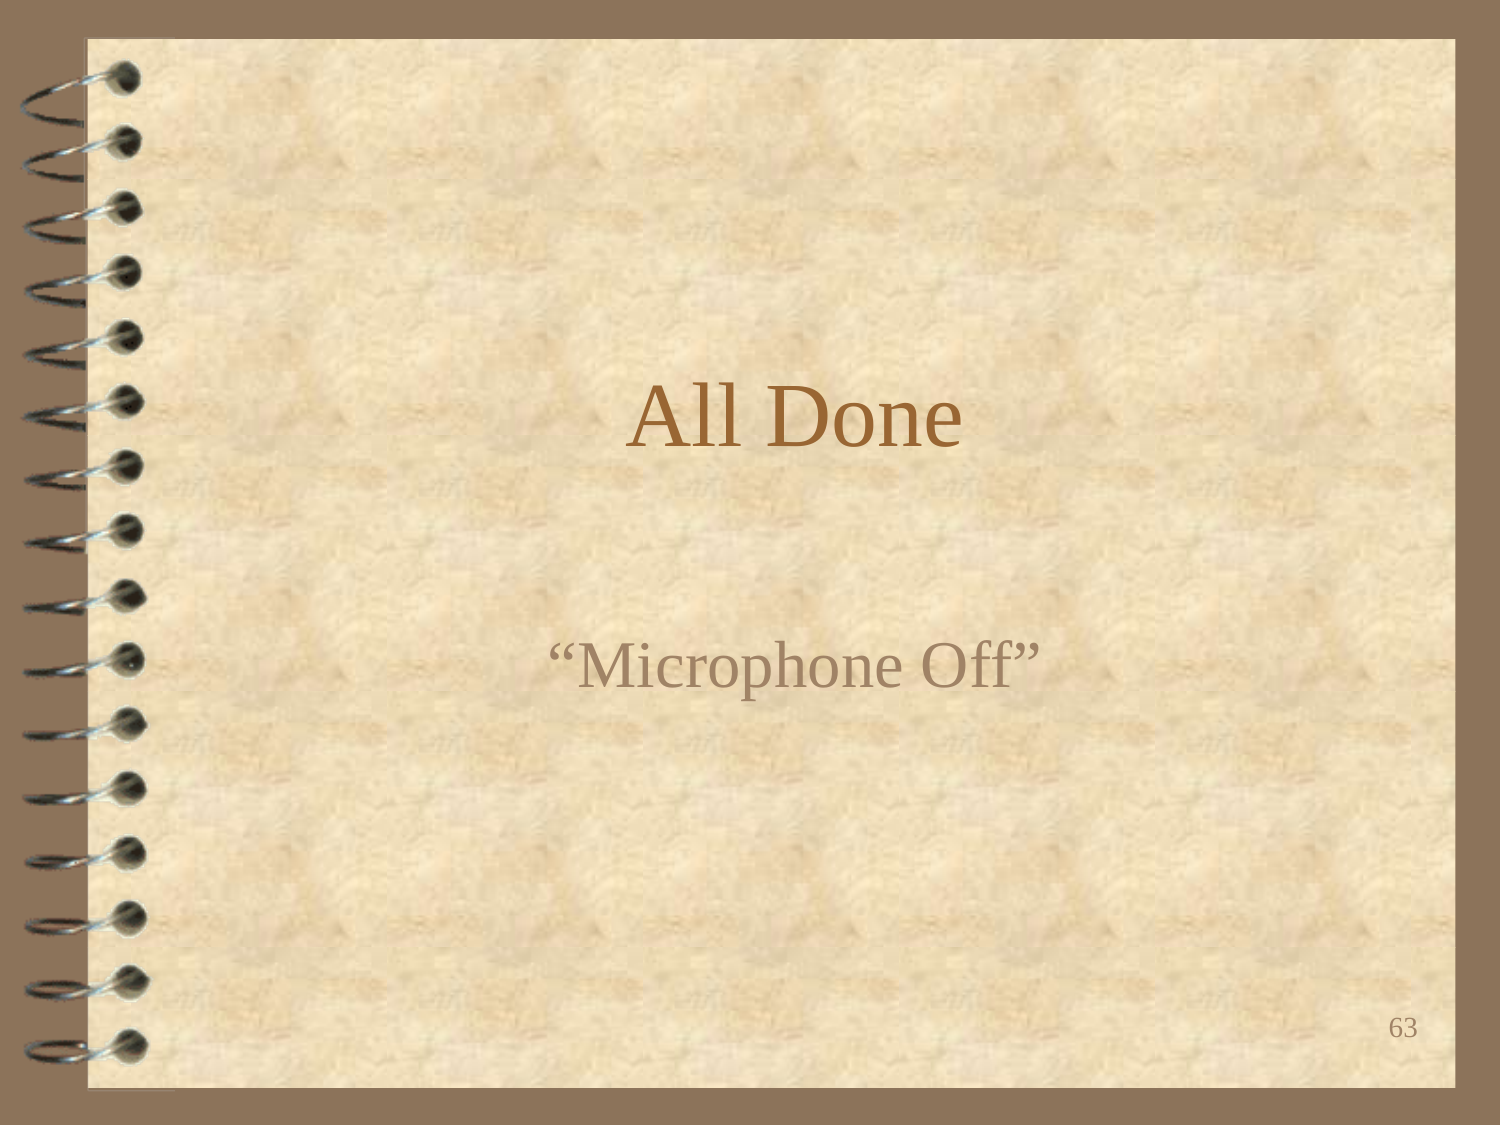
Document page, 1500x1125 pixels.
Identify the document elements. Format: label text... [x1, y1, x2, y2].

subtitle “Microphone Off” [270, 613, 1321, 901]
picture [0, 0, 1456, 1125]
title All Done [157, 315, 1433, 504]
